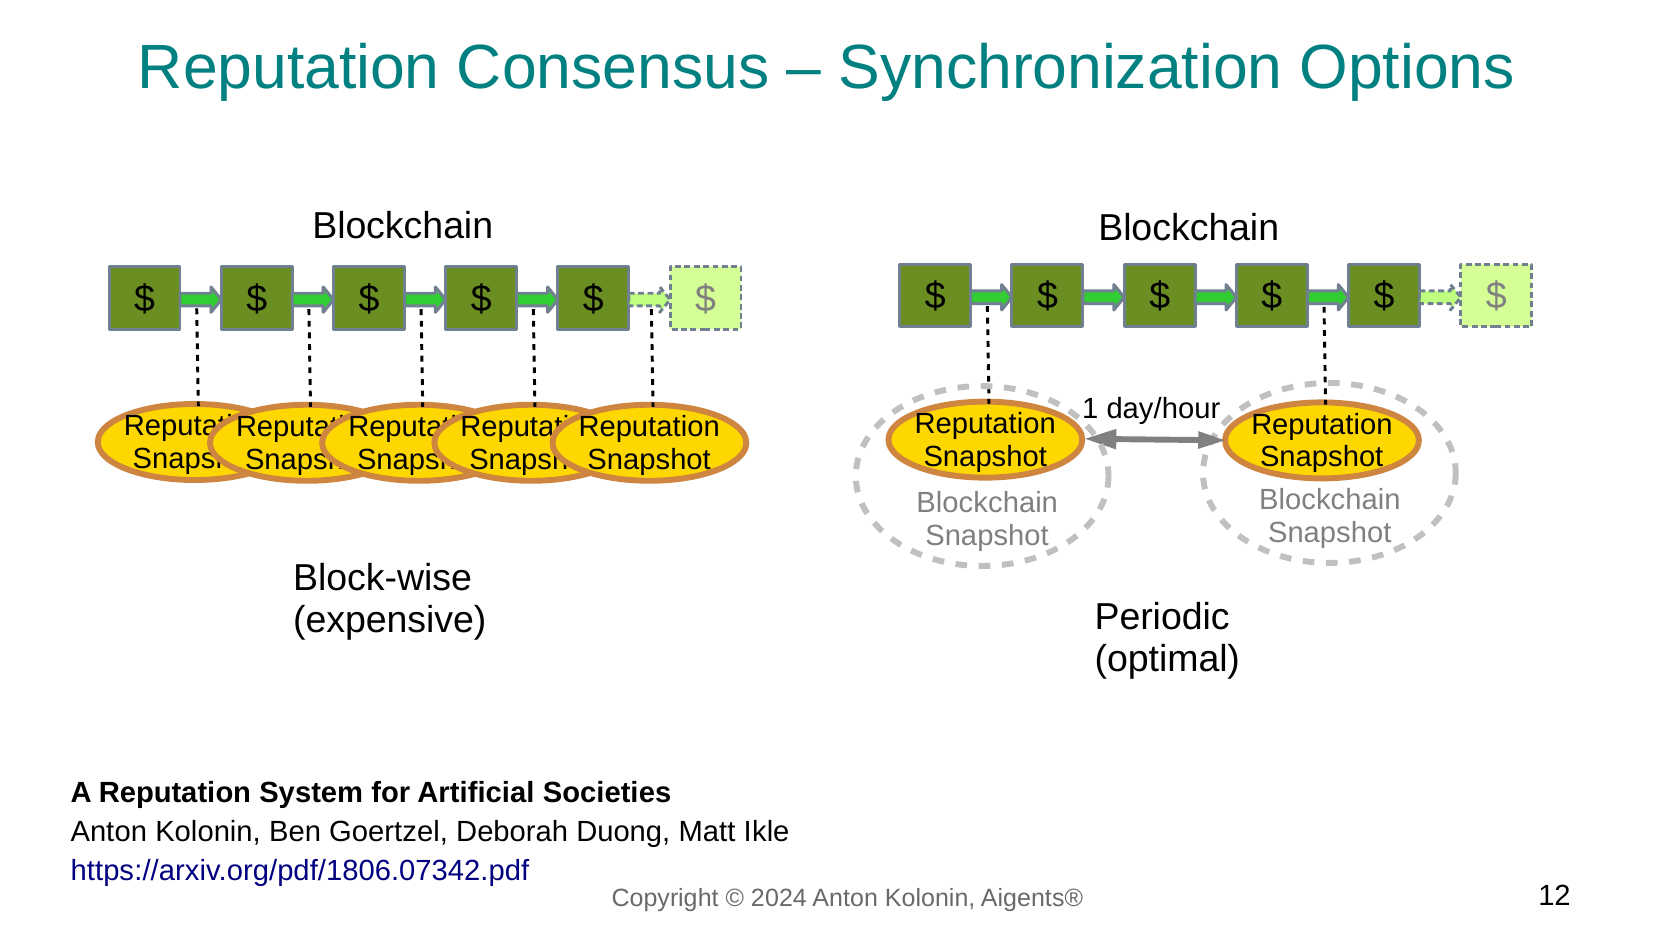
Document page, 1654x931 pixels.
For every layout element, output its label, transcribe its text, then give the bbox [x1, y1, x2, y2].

text_box $ [1011, 264, 1083, 327]
text_box Blockchain Snapshot [1244, 475, 1416, 557]
text_box $ [899, 264, 971, 327]
text_box $ [333, 266, 405, 330]
text_box Blockchain [297, 197, 508, 254]
text_box A Reputation System for Artificial Societies Anton Kolonin, Ben Goertzel, Deborah Duong, Matt Ikle https://arxiv.org/pdf/1806.07342.pdf [55, 769, 898, 911]
text_box Reputation Snapshot [1225, 402, 1419, 475]
text_box Periodic (optimal) [1079, 588, 1255, 688]
text_box [1307, 284, 1349, 310]
text_box $ [670, 266, 742, 330]
text_box $ [445, 266, 517, 330]
text_box $ [1124, 264, 1196, 327]
text_box [516, 286, 558, 313]
text_box Reputation Snapshot [888, 401, 1083, 478]
text_box $ [1348, 264, 1420, 327]
text_box $ [1236, 264, 1308, 327]
text_box Reputation Snapshot [434, 404, 590, 481]
text_box [628, 286, 671, 313]
text_box Reputation Snapshot [97, 403, 251, 481]
text_box Blockchain [1083, 198, 1294, 256]
text_box [1419, 284, 1461, 310]
text_box Block-wise (expensive) [278, 549, 502, 649]
text_box [970, 284, 1013, 310]
text_box [404, 286, 446, 313]
text_box $ [557, 266, 629, 330]
text_box 1 day/hour [1067, 385, 1236, 433]
text_box Reputation Snapshot [322, 404, 475, 481]
text_box [292, 286, 334, 313]
text_box $ [221, 266, 293, 330]
text_box [1195, 284, 1237, 310]
text_box $ [109, 266, 181, 330]
text_box [180, 286, 222, 313]
text_box $ [1460, 264, 1532, 327]
text_box [1082, 284, 1125, 310]
text_box Reputation Consensus – Synchronization Options [0, 0, 1630, 135]
text_box Blockchain Snapshot [901, 479, 1074, 560]
text_box Reputation Snapshot [209, 404, 363, 481]
text_box Reputation Snapshot [552, 404, 747, 481]
